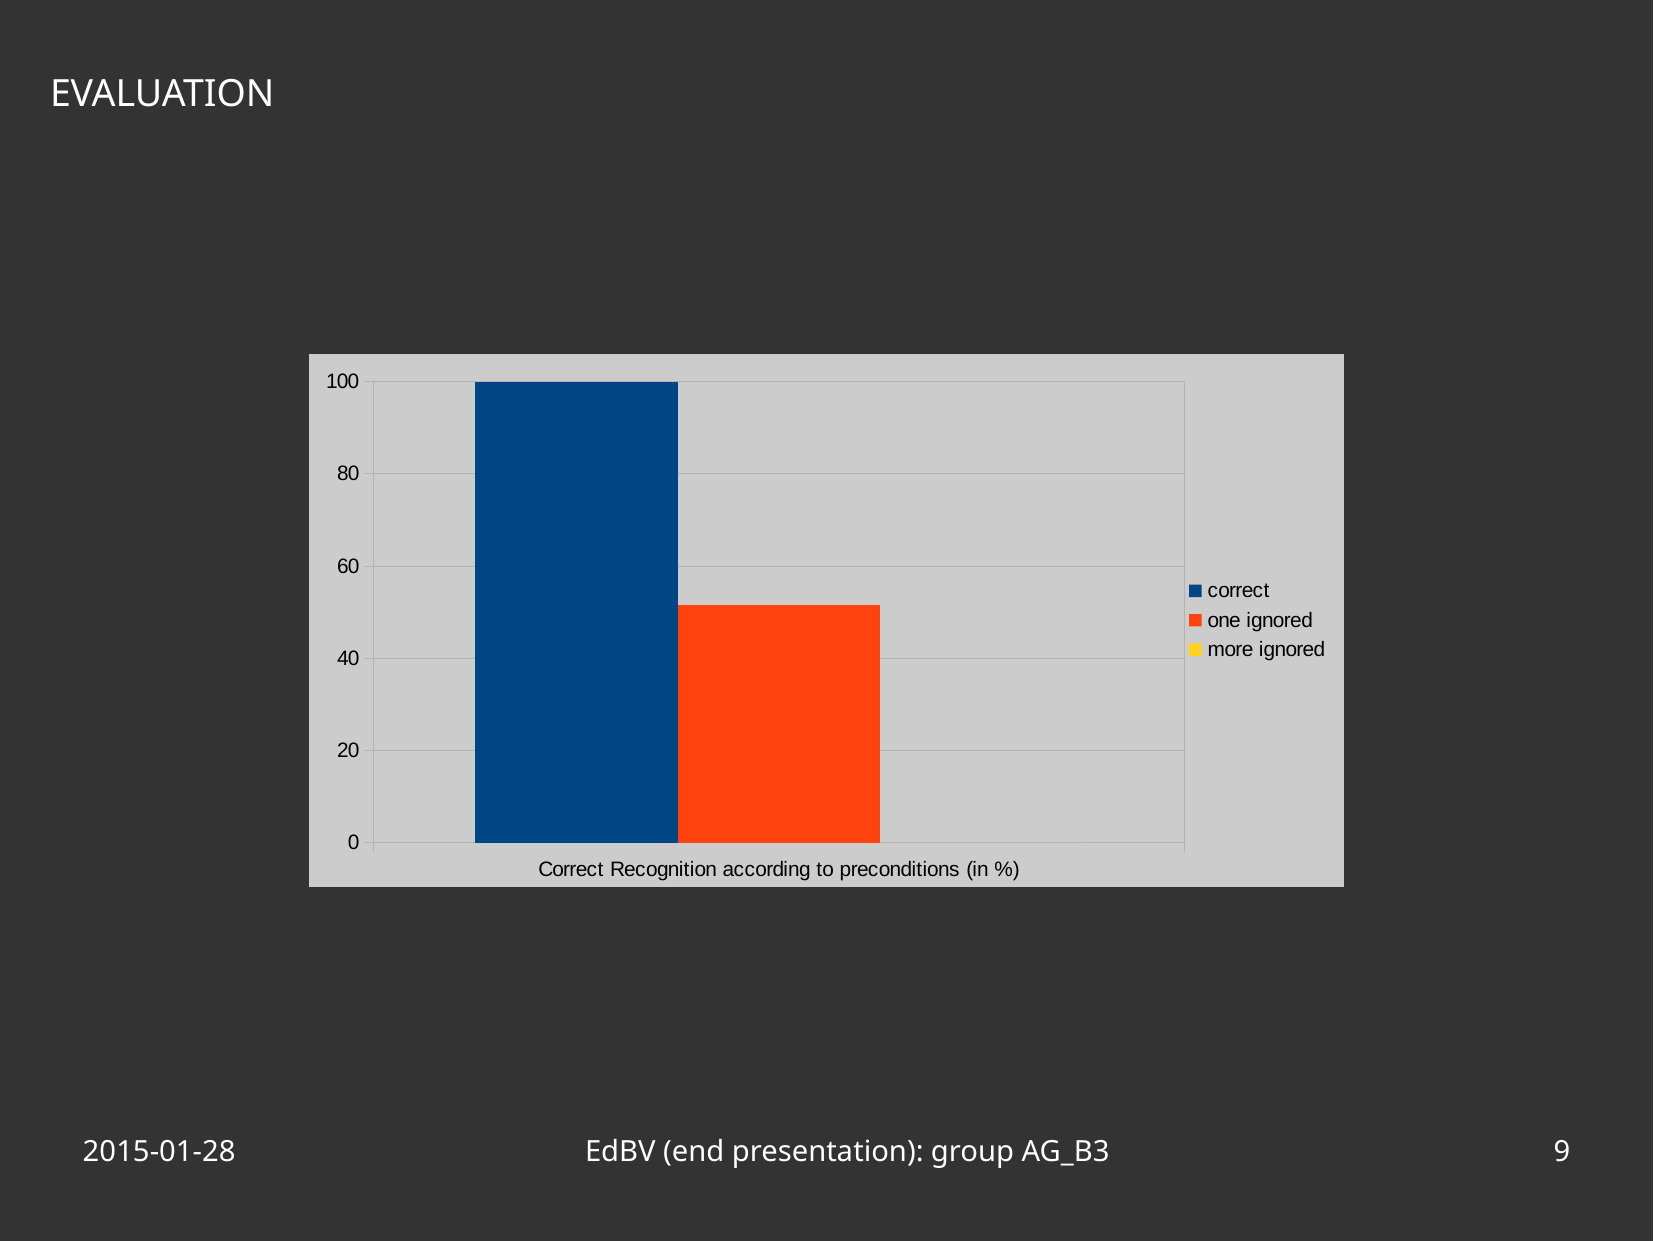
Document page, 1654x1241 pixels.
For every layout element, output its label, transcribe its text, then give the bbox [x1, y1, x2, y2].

chart [308, 353, 1345, 887]
text_box EVALUATION [35, 59, 736, 130]
